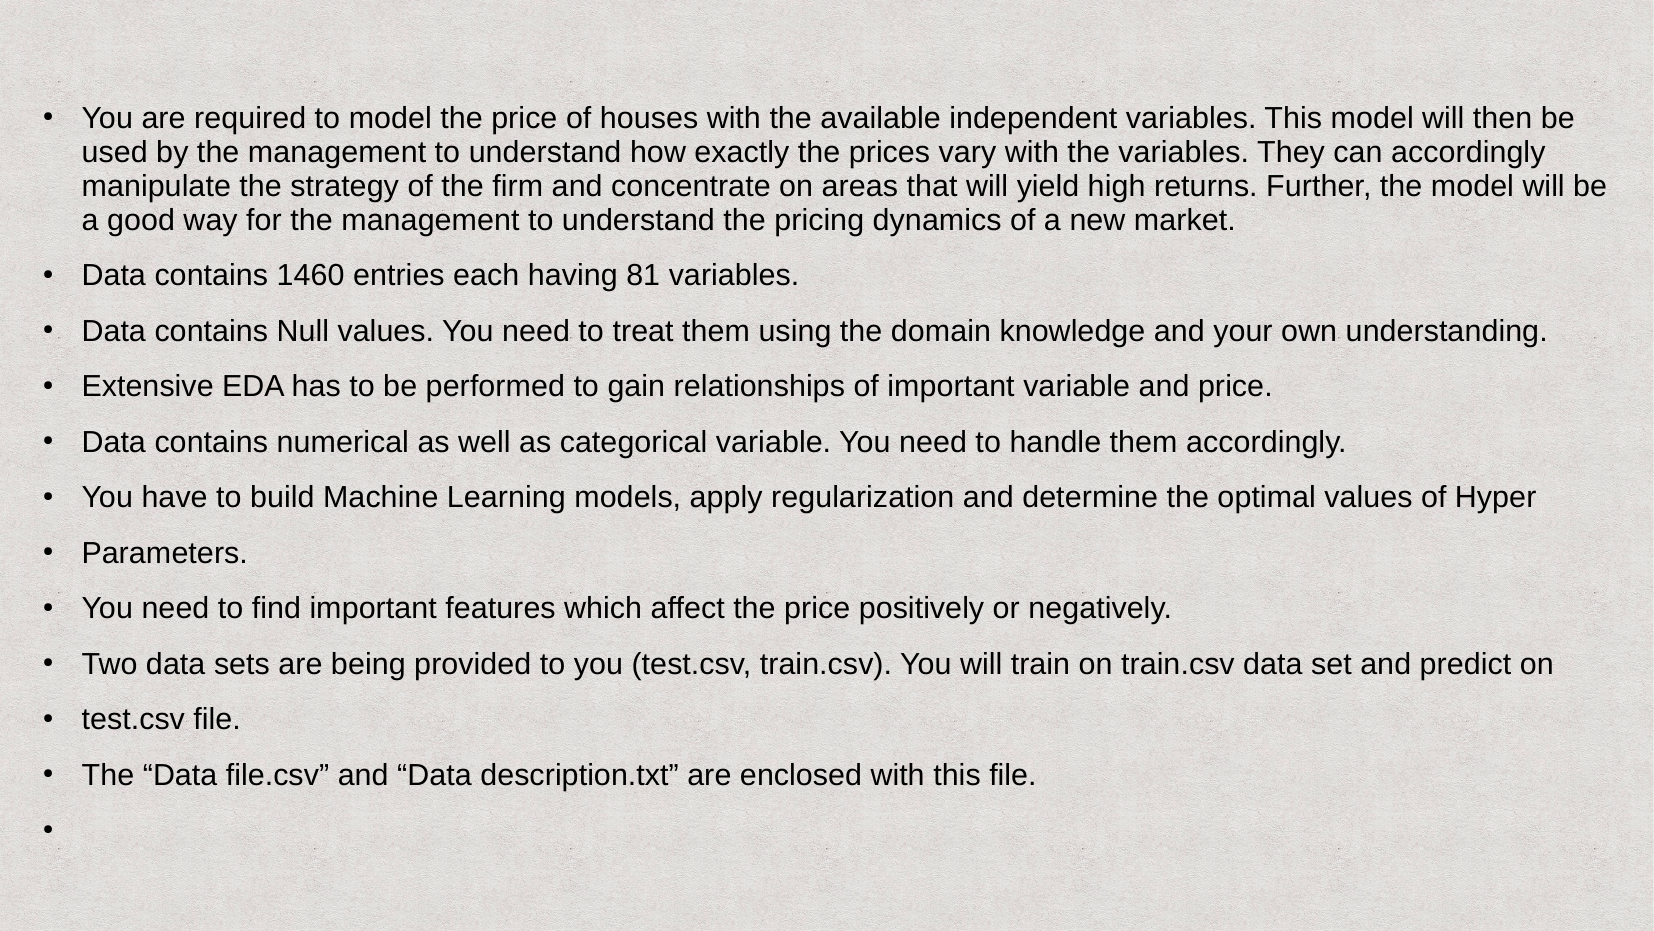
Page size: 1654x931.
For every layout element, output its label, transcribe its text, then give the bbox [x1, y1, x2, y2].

picture [0, 0, 1654, 931]
list You are required to model the price of houses with the available independent variables. This model will then be used by the management to understand how exactly the prices vary with the variables. They can accordingly manipulate the strategy of the firm and concentrate on areas that will yield high returns. Further, the model will be a good way for the management to understand the pricing dynamics of a new market. Data contains 1460 entries each having 81 variables. Data contains Null values. You need to treat them using the domain knowledge and your own understanding. Extensive EDA has to be performed to gain relationships of important variable and price. Data contains numerical as well as categorical variable. You need to handle them accordingly. You have to build Machine Learning models, apply regularization and determine the optimal values of Hyper Parameters. You need to find important features which affect the price positively or negatively. Two data sets are being provided to you (test.csv, train.csv). You will train on train.csv data set and predict on test.csv file. The “Data file.csv” and “Data description.txt” are enclosed with this file. [30, 45, 1621, 886]
